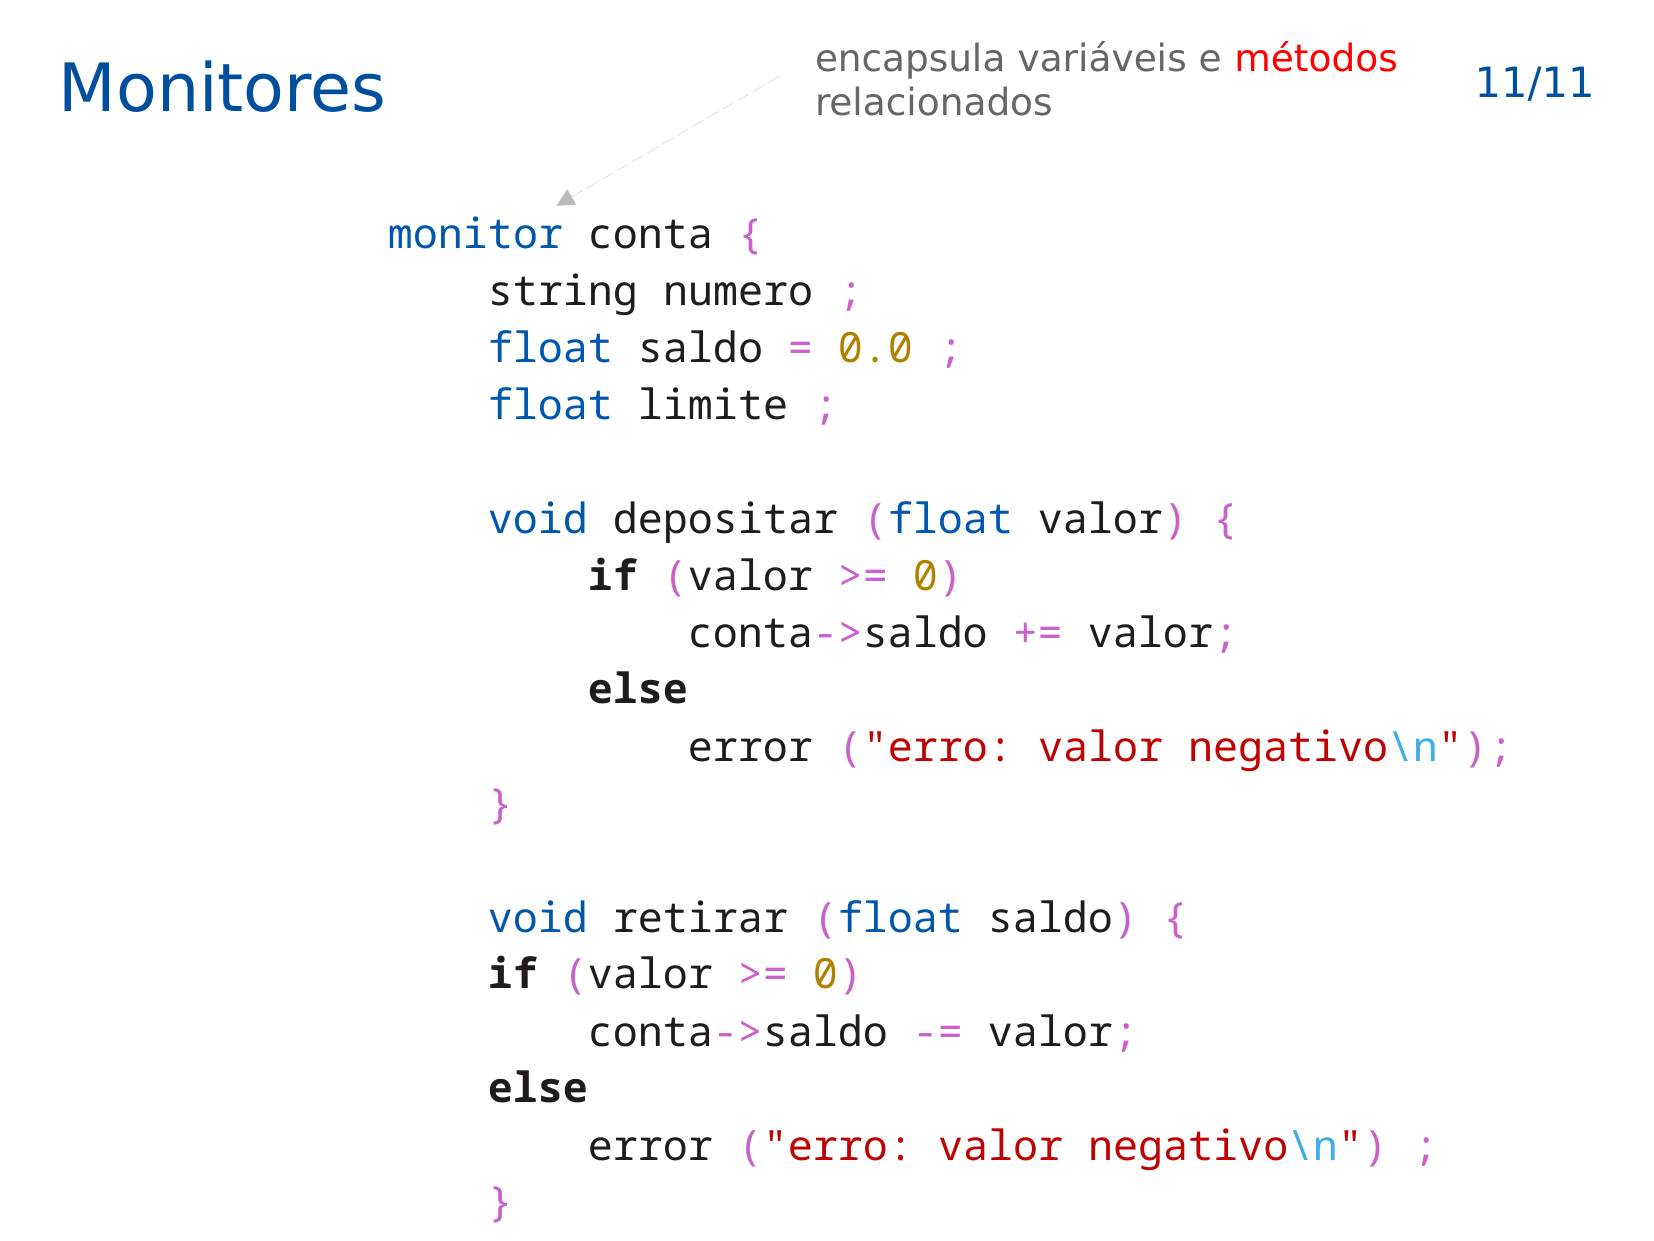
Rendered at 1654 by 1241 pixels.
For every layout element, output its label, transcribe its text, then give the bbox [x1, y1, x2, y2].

text_box monitor conta { string numero ; float saldo = 0.0 ; float limite ; void depositar (float valor) { if (valor >= 0) conta->saldo += valor; else error ("erro: valor negativo\n"); } void retirar (float saldo) { if (valor >= 0) conta->saldo -= valor; else error ("erro: valor negativo\n") ; } } [373, 196, 1570, 1229]
title Monitores [59, 29, 1625, 148]
text_box encapsula variáveis e métodos relacionados [800, 29, 1454, 132]
